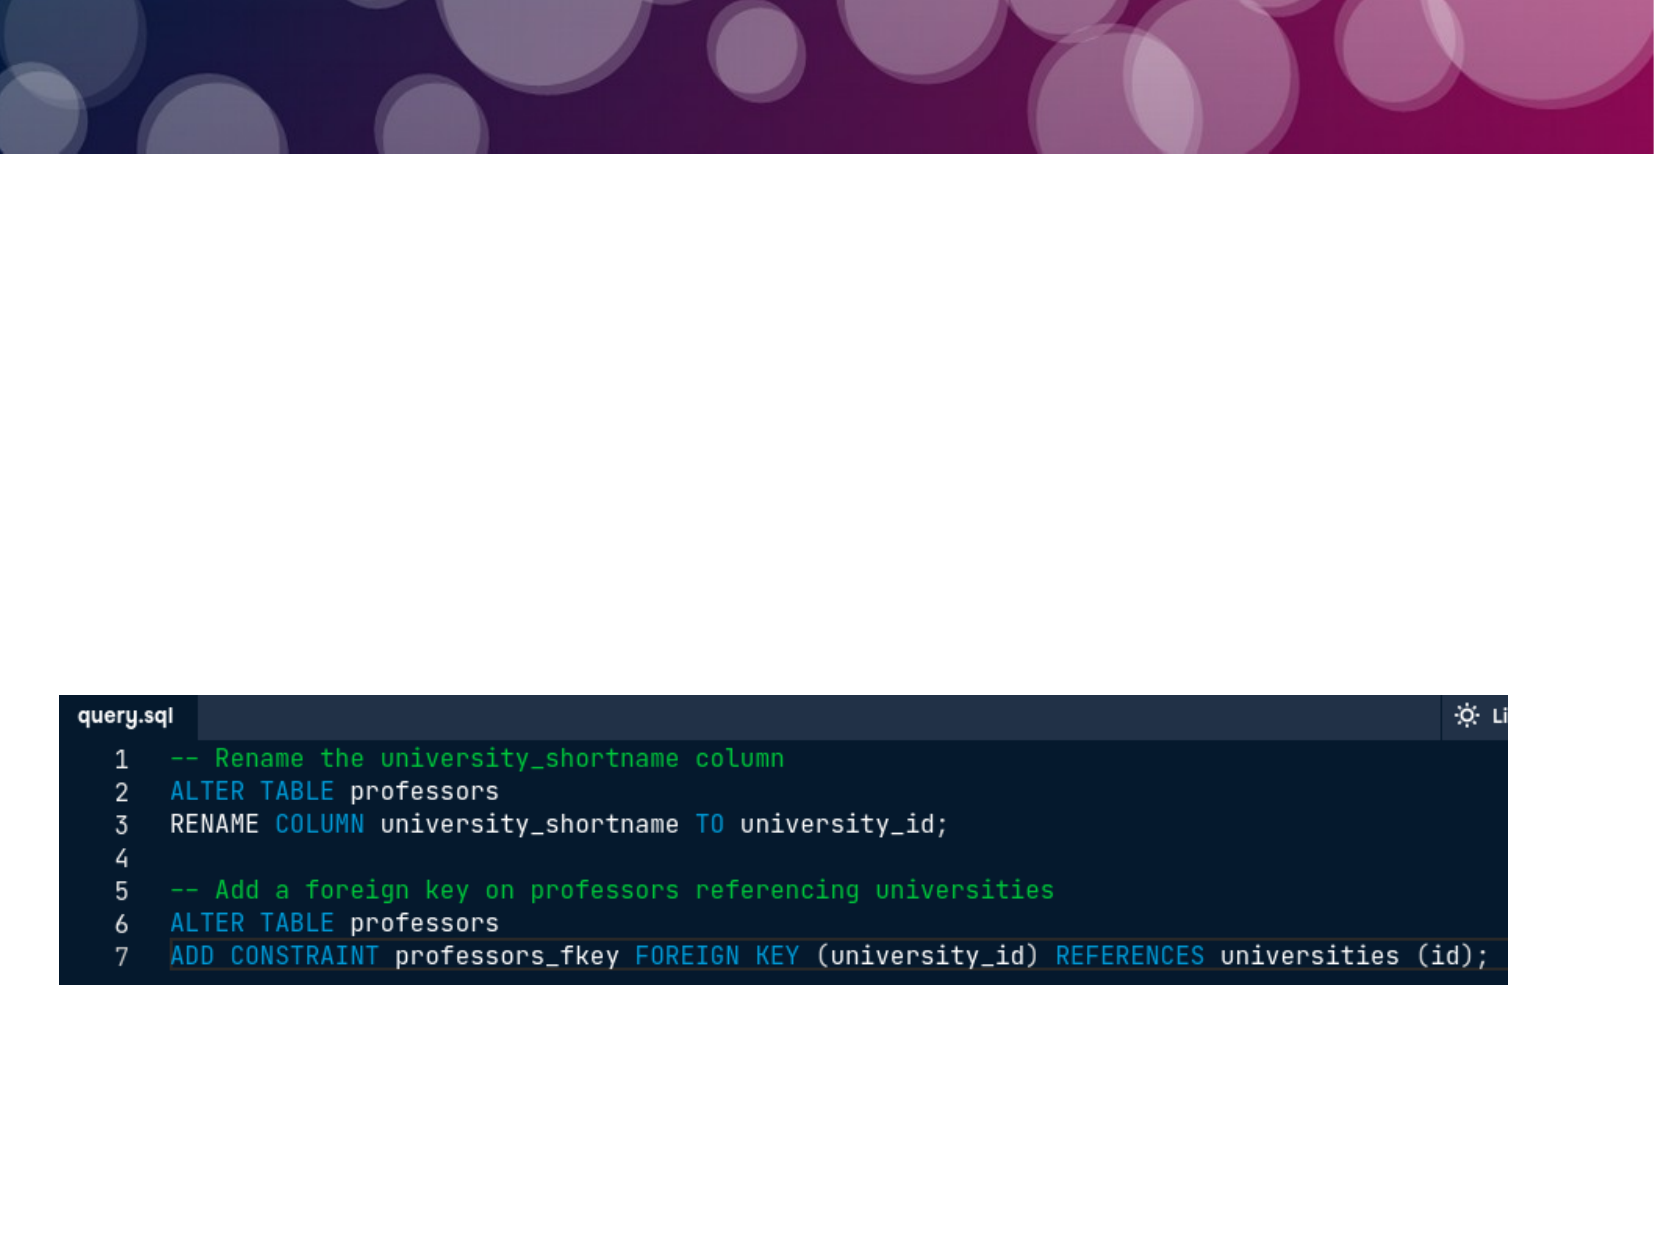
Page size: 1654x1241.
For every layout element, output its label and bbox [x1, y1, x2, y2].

picture [59, 695, 1508, 985]
